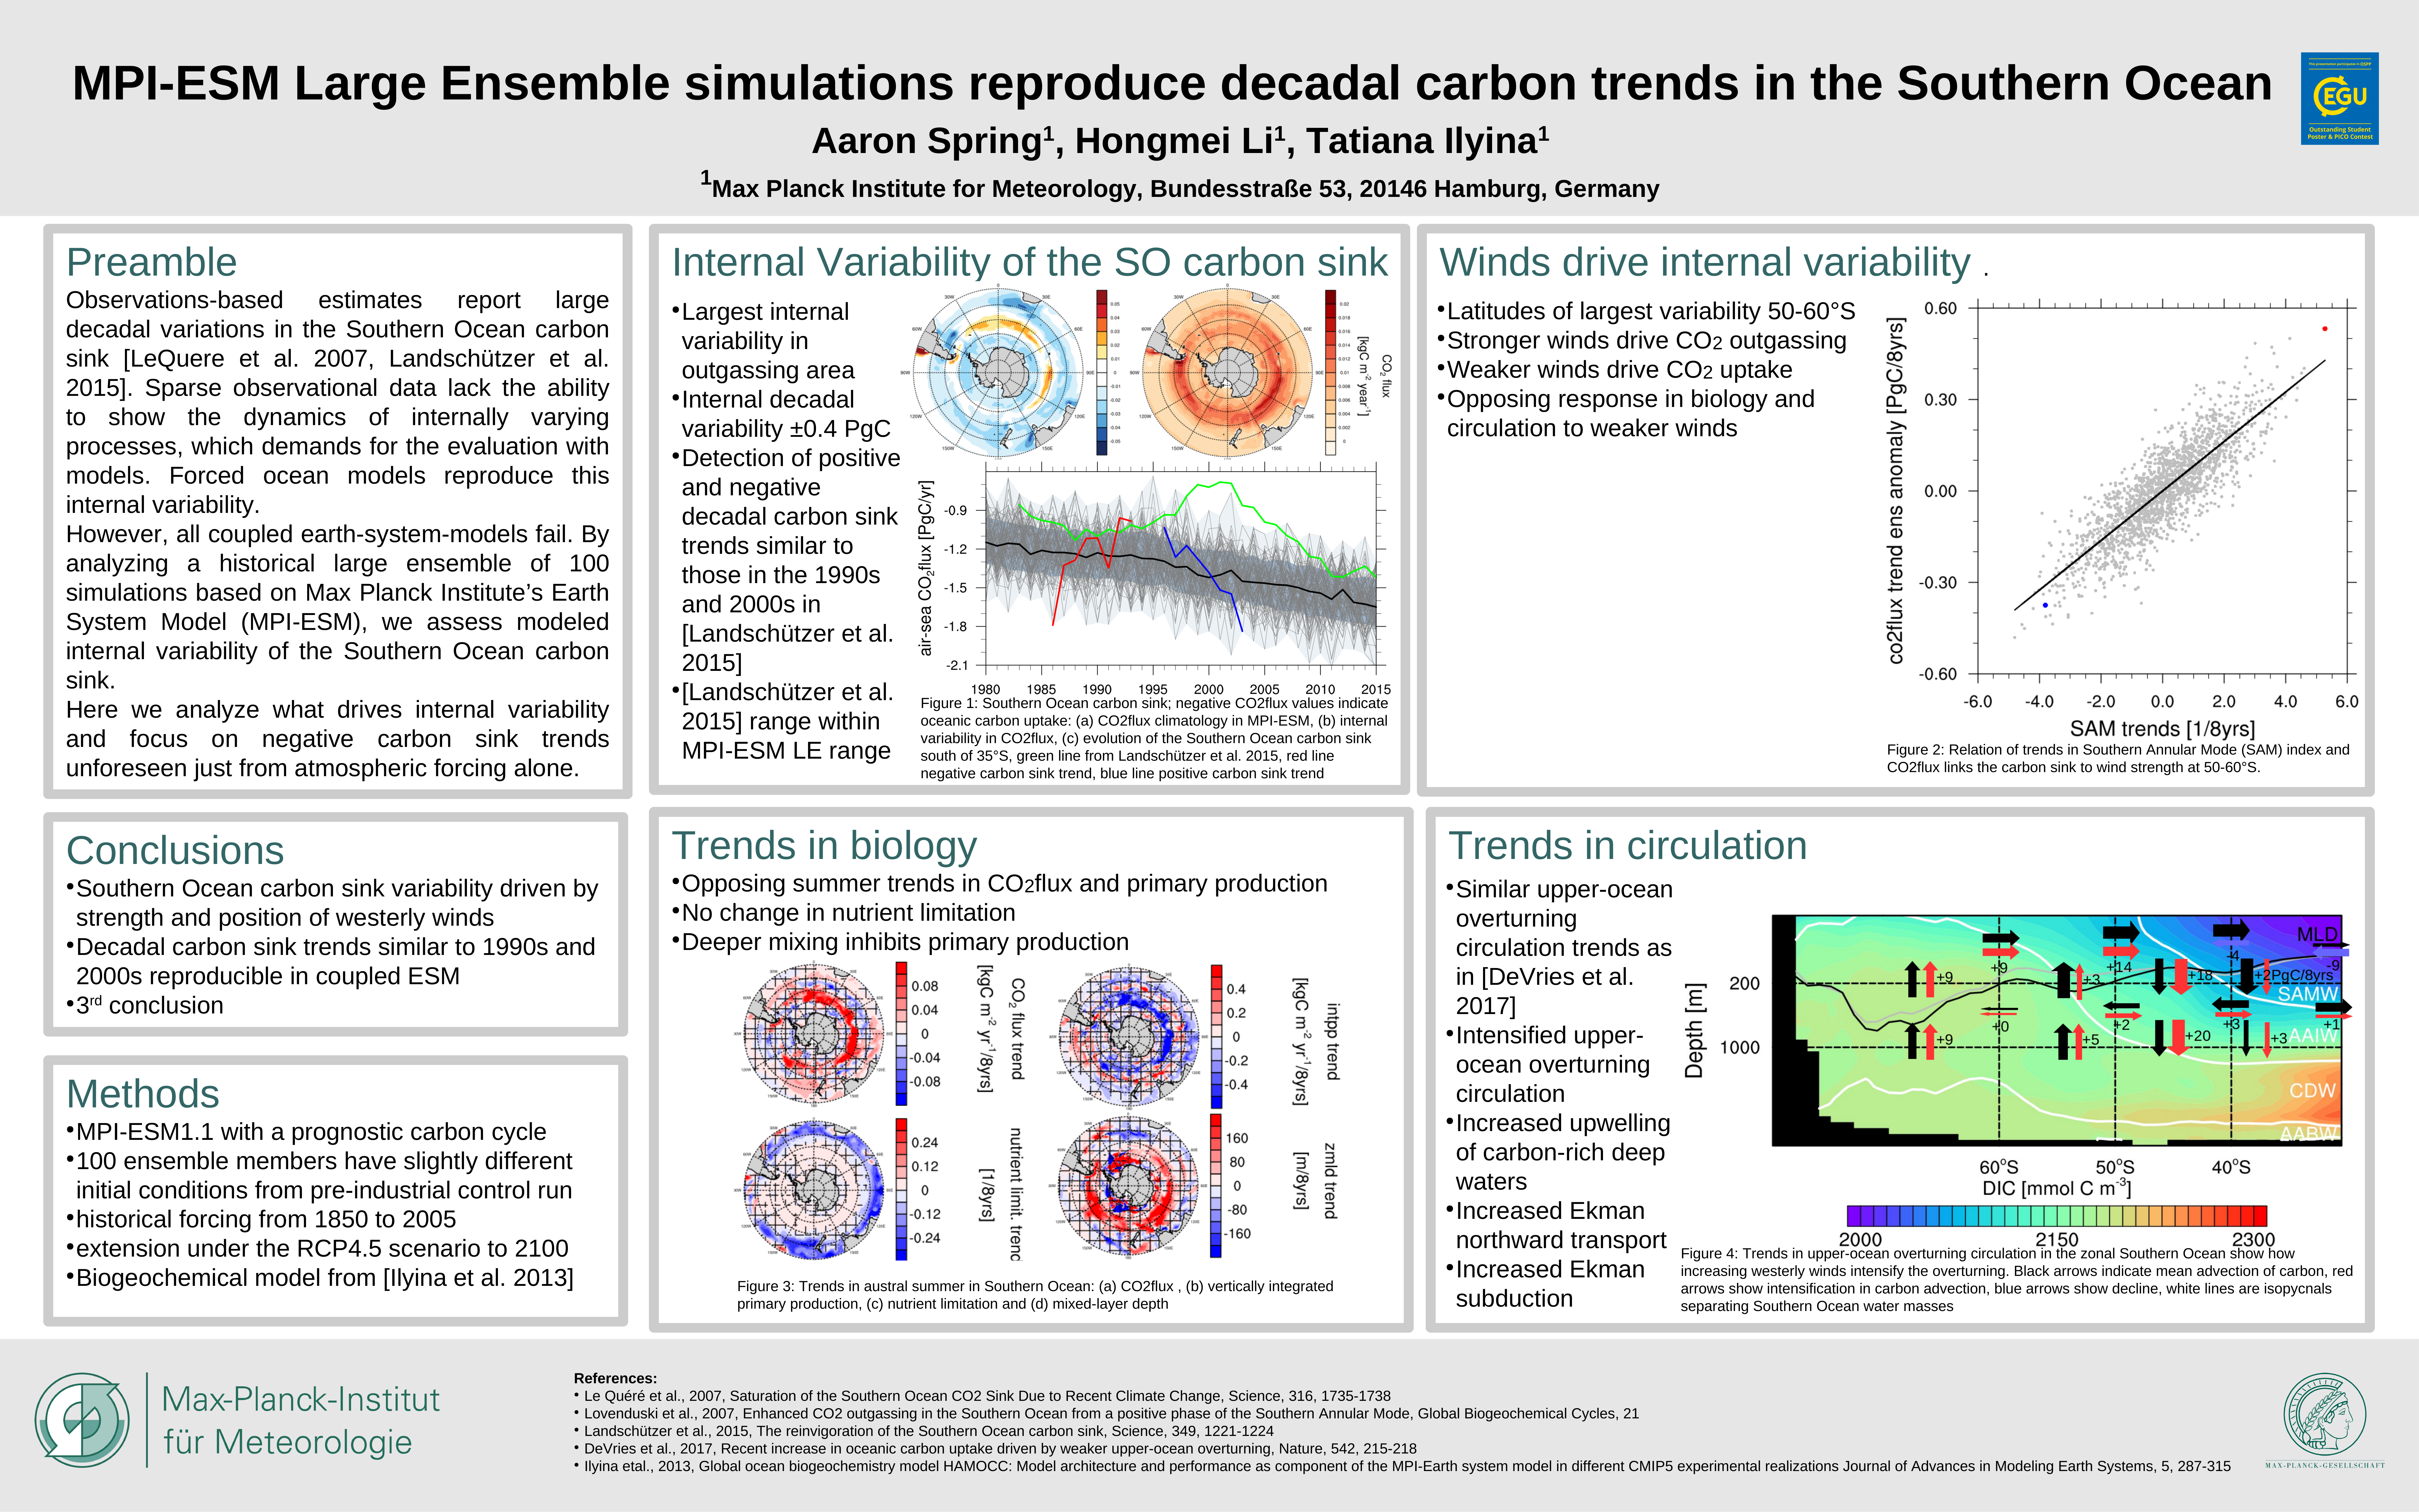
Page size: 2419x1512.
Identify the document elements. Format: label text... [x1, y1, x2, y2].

text_box Methods MPI-ESM1.1 with a prognostic carbon cycle 100 ensemble members have slightly different initial conditions from pre-industrial control run historical forcing from 1850 to 2005 extension under the RCP4.5 scenario to 2100 Biogeochemical model from [Ilyina et al. 2013] [48, 1060, 623, 1322]
text_box Internal Variability of the SO carbon sink [654, 228, 1406, 790]
text_box Latitudes of largest variability 50-60°S Stronger winds drive CO2 outgassing Weaker winds drive CO2 uptake Opposing response in biology and circulation to weaker winds [1432, 293, 1879, 768]
text_box Conclusions Southern Ocean carbon sink variability driven by strength and position of westerly winds Decadal carbon sink trends similar to 1990s and 2000s reproducible in coupled ESM 3rd conclusion [48, 817, 623, 1032]
text_box Figure 2: Relation of trends in Southern Annular Mode (SAM) index and CO2flux links the carbon sink to wind strength at 50-60°S. [1883, 738, 2375, 813]
text_box Figure 1: Southern Ocean carbon sink; negative CO2flux values indicate oceanic carbon uptake: (a) CO2flux climatology in MPI-ESM, (b) internal variability in CO2flux, (c) evolution of the Southern Ocean carbon sink south of 35°S, green line from Landschützer et al. 2015, red line negative carbon sink trend, blue line positive carbon sink trend [916, 691, 1396, 784]
text_box Trends in circulation [1431, 812, 2370, 1328]
text_box Preamble Observations-based estimates report large decadal variations in the Southern Ocean carbon sink [LeQuere et al. 2007, Landschützer et al. 2015]. Sparse observational data lack the ability to show the dynamics of internally varying processes, which demands for the evaluation with models. Forced ocean models reproduce this internal variability. However, all coupled earth-system-models fail. By analyzing a historical large ensemble of 100 simulations based on Max Planck Institute’s Earth System Model (MPI-ESM), we assess modeled internal variability of the Southern Ocean carbon sink. Here we analyze what drives internal variability and focus on negative carbon sink trends unforeseen just from atmospheric forcing alone. [48, 228, 628, 794]
text_box Trends in biology Opposing summer trends in CO2flux and primary production No change in nutrient limitation Deeper mixing inhibits primary production [654, 812, 1409, 1328]
picture [732, 956, 1343, 1264]
picture [35, 1372, 439, 1468]
text_box Winds drive internal variability . [1422, 228, 2370, 792]
picture [2301, 52, 2379, 145]
text_box Largest internal variability in outgassing area Internal decadal variability ±0.4 PgC Detection of positive and negative decadal carbon sink trends similar to those in the 1990s and 2000s in [Landschützer et al. 2015] [Landschützer et al. 2015] range within MPI-ESM LE range [667, 293, 909, 795]
text_box References: Le Quéré et al., 2007, Saturation of the Southern Ocean CO2 Sink Due to Recent Climate Change, Science, 316, 1735-1738 Lovenduski et al., 2007, Enhanced CO2 outgassing in the Southern Ocean from a positive phase of the Southern Annular Mode, Global Biogeochemical Cycles, 21 Landschützer et al., 2015, The reinvigoration of the Southern Ocean carbon sink, Science, 349, 1221-1224 DeVries et al., 2017, Recent increase in oceanic carbon uptake driven by weaker upper-ocean overturning, Nature, 542, 215-218 Ilyina etal., 2013, Global ocean biogeochemistry model HAMOCC: Model architecture and performance as component of the MPI-Earth system model in different CMIP5 experimental realizations Journal of Advances in Modeling Earth Systems, 5, 287-315 [569, 1366, 2247, 1476]
picture [2265, 1373, 2384, 1468]
text_box Figure 3: Trends in austral summer in Southern Ocean: (a) CO2flux , (b) vertically integrated primary production, (c) nutrient limitation and (d) mixed-layer depth [733, 1274, 1361, 1314]
text_box Similar upper-ocean overturning circulation trends as in [DeVries et al. 2017] Intensified upper-ocean overturning circulation Increased upwelling of carbon-rich deep waters Increased Ekman northward transport Increased Ekman subduction [1441, 871, 1678, 1314]
text_box Figure 4: Trends in upper-ocean overturning circulation in the zonal Southern Ocean show how increasing westerly winds intensify the overturning. Black arrows indicate mean advection of carbon, red arrows show intensification in carbon advection, blue arrows show decline, white lines are isopycnals separating Southern Ocean water masses [1676, 1241, 2361, 1316]
text_box MPI-ESM Large Ensemble simulations reproduce decadal carbon trends in the Southern Ocean Aaron Spring1, Hongmei Li1, Tatiana Ilyina1 1Max Planck Institute for Meteorology, Bundesstraße 53, 20146 Hamburg, Germany [53, 49, 2309, 229]
picture [896, 281, 1395, 691]
